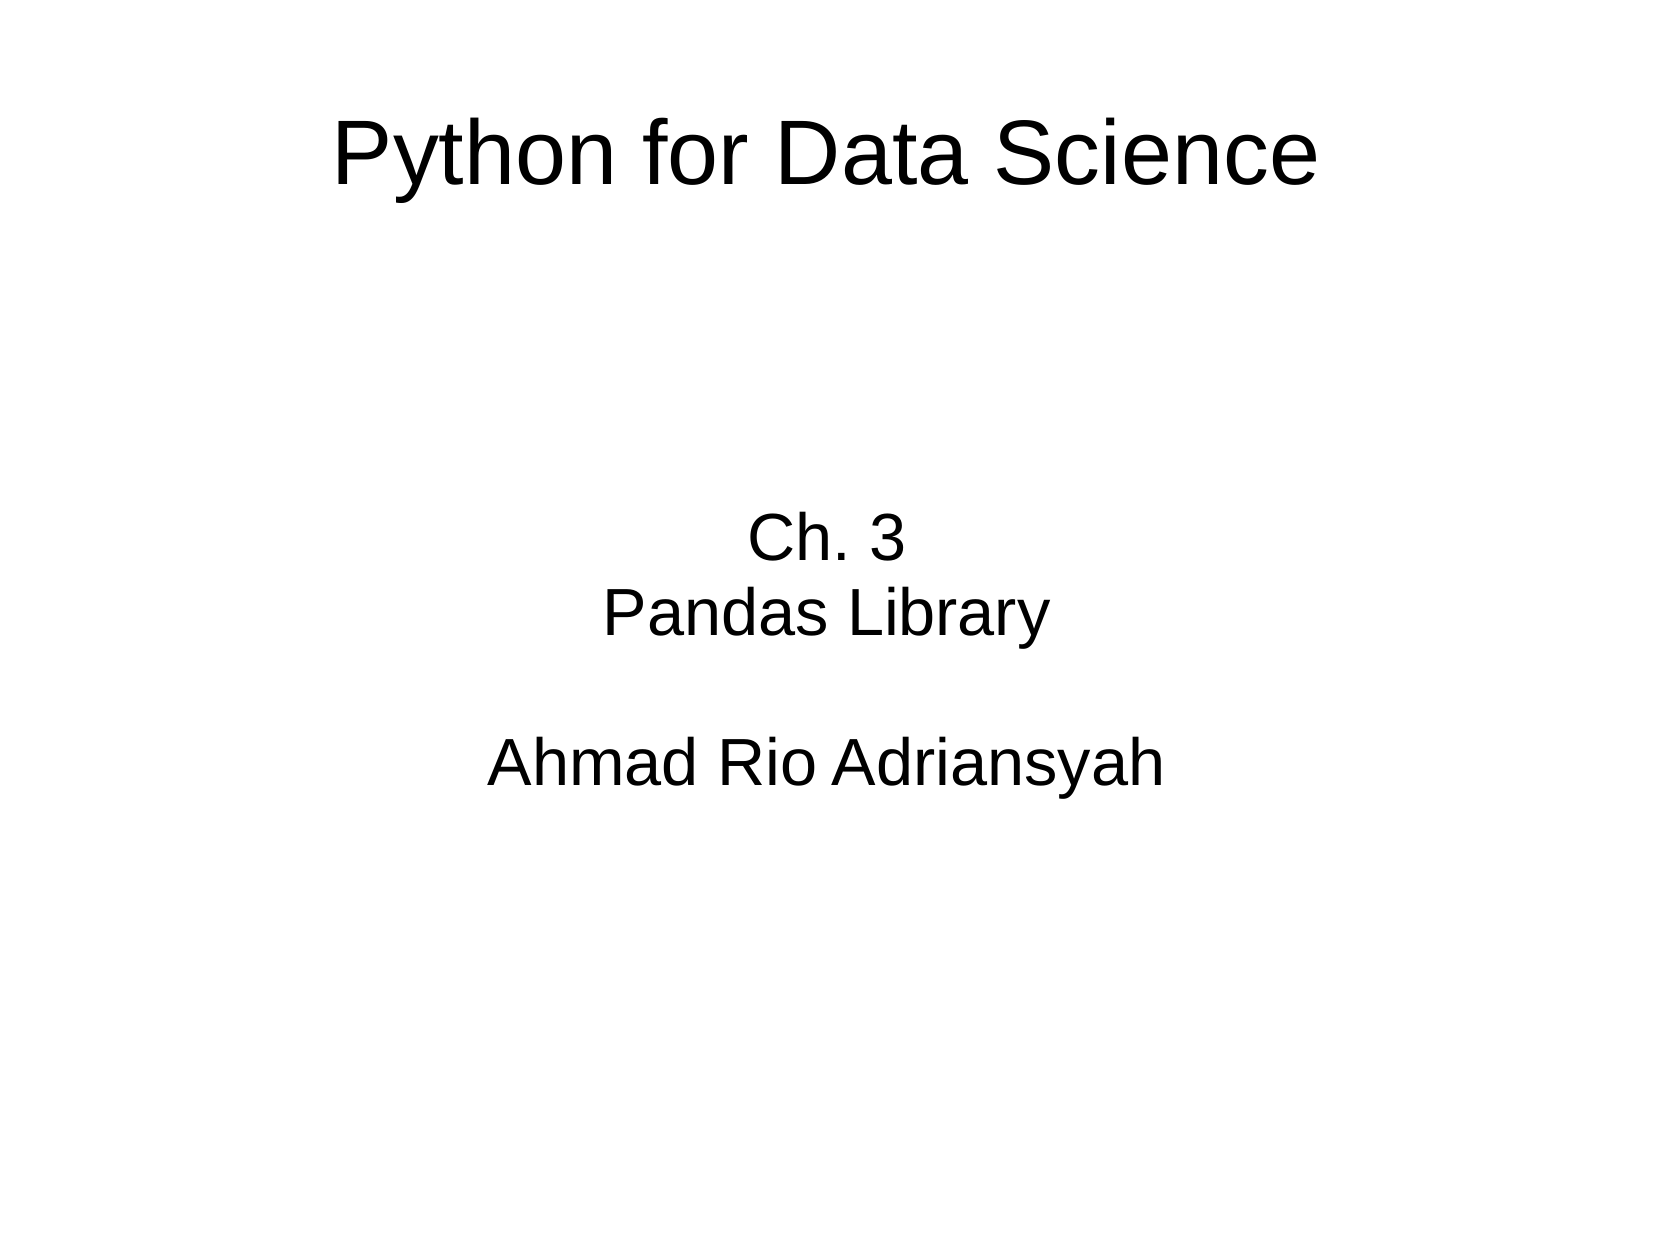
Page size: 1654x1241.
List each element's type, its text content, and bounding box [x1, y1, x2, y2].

title Python for Data Science [82, 49, 1571, 257]
subtitle Ch. 3 Pandas Library Ahmad Rio Adriansyah [82, 290, 1571, 1010]
